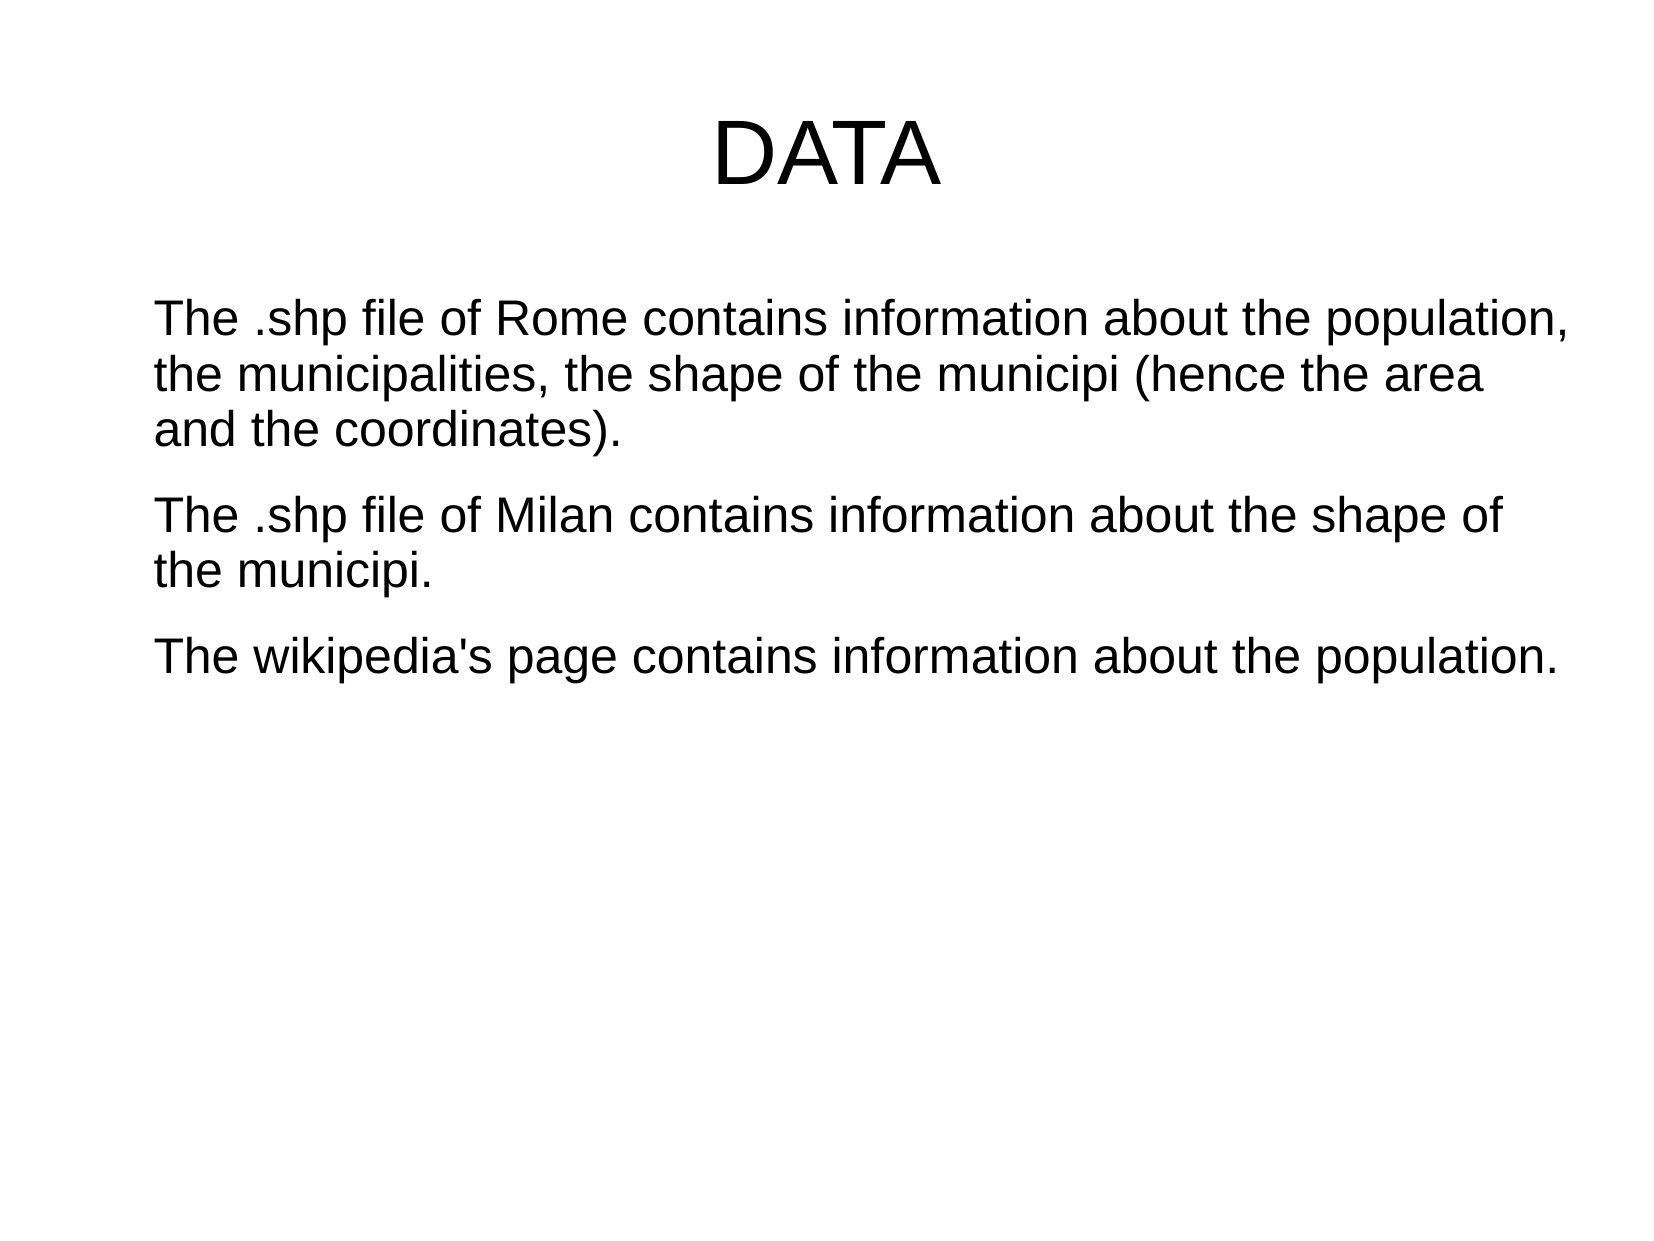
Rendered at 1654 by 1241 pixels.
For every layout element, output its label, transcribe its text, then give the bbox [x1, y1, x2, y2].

list The .shp file of Rome contains information about the population, the municipalities, the shape of the municipi (hence the area and the coordinates). The .shp file of Milan contains information about the shape of the municipi. The wikipedia's page contains information about the population. [82, 290, 1571, 1109]
title DATA [82, 49, 1571, 257]
